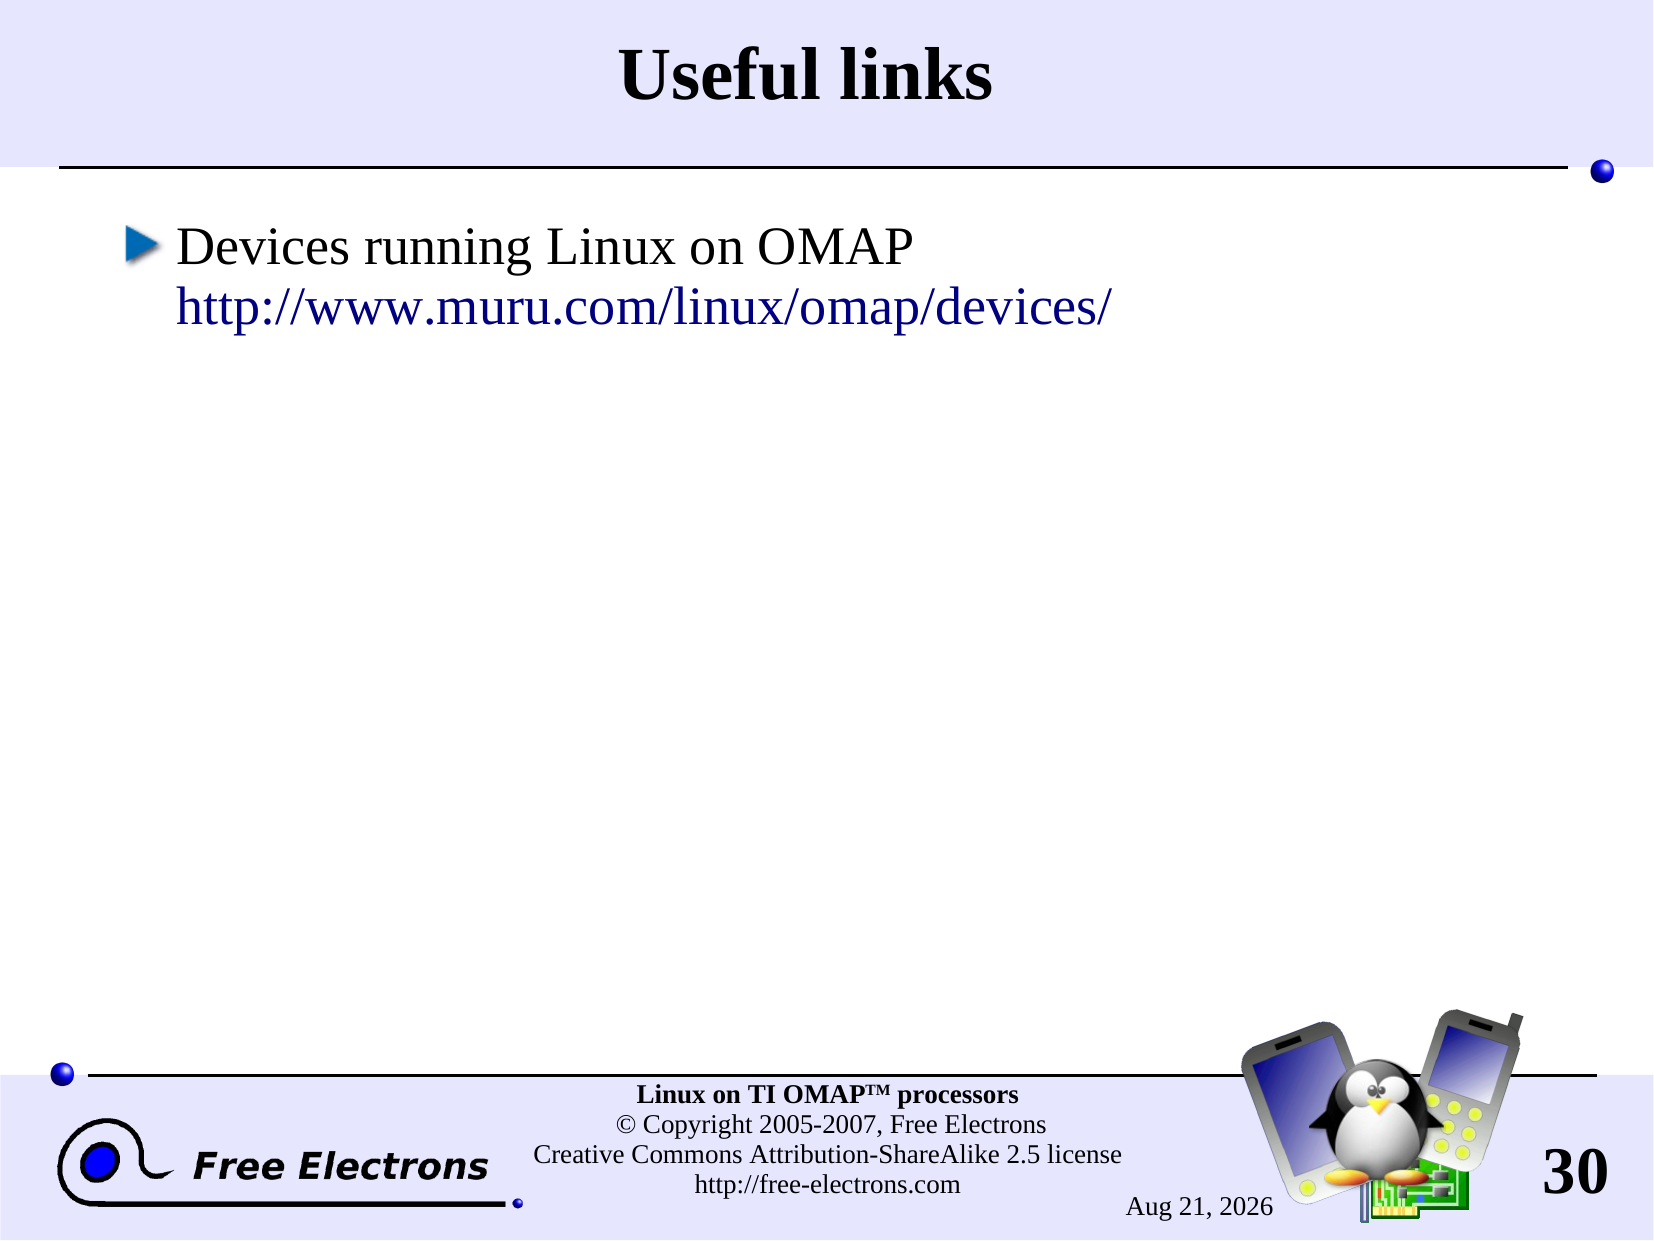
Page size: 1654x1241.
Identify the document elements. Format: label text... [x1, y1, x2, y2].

list Devices running Linux on OMAP http://www.muru.com/linux/omap/devices/ [105, 216, 1518, 1066]
picture [1231, 1007, 1538, 1241]
title Useful links [60, 25, 1551, 124]
picture [50, 1107, 527, 1216]
